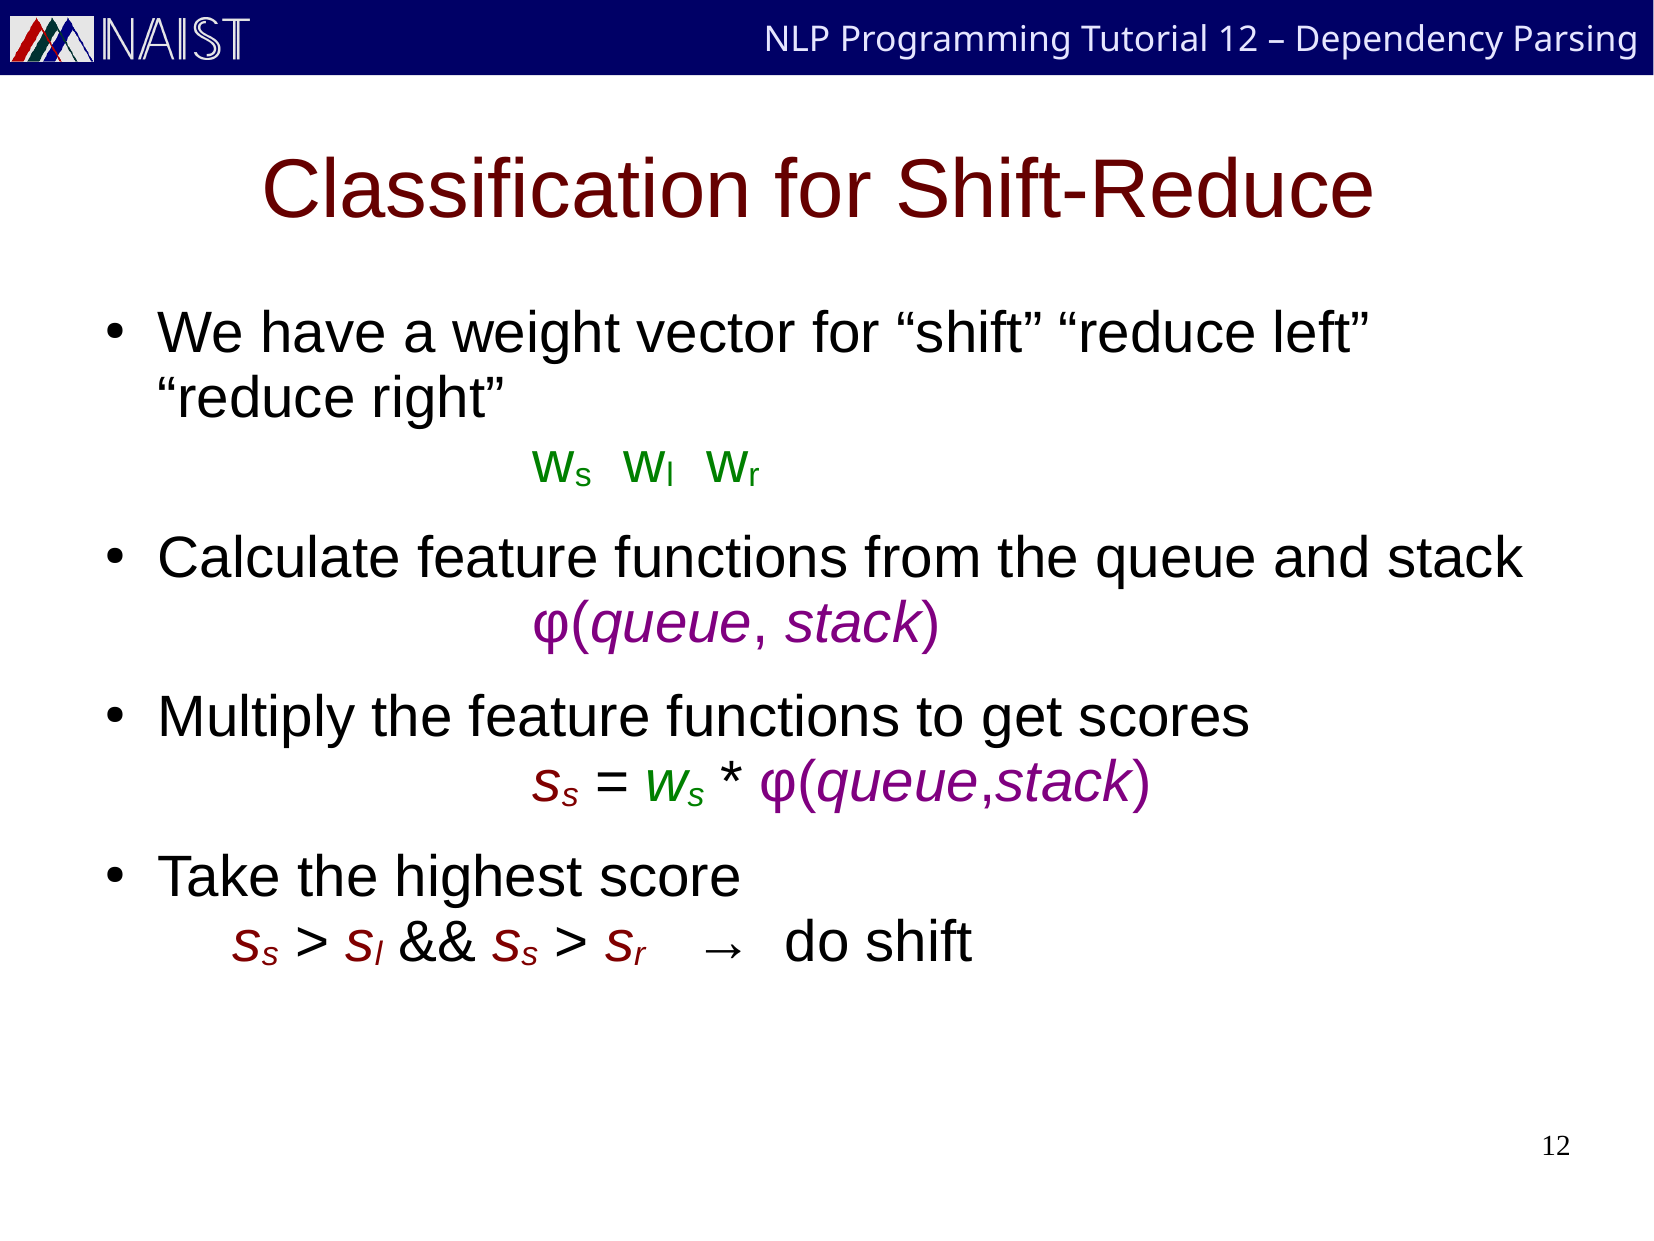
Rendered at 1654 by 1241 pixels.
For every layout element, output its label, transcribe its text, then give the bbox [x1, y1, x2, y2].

list We have a weight vector for “shift” “reduce left” “reduce right” ws wl wr Calculate feature functions from the queue and stack φ(queue, stack) Multiply the feature functions to get scores ss = ws * φ(queue,stack) Take the highest score ss > sl && ss > sr → do shift [86, 300, 1576, 1119]
title Classification for Shift-Reduce [75, 92, 1564, 285]
picture [102, 17, 251, 60]
picture [10, 16, 94, 62]
